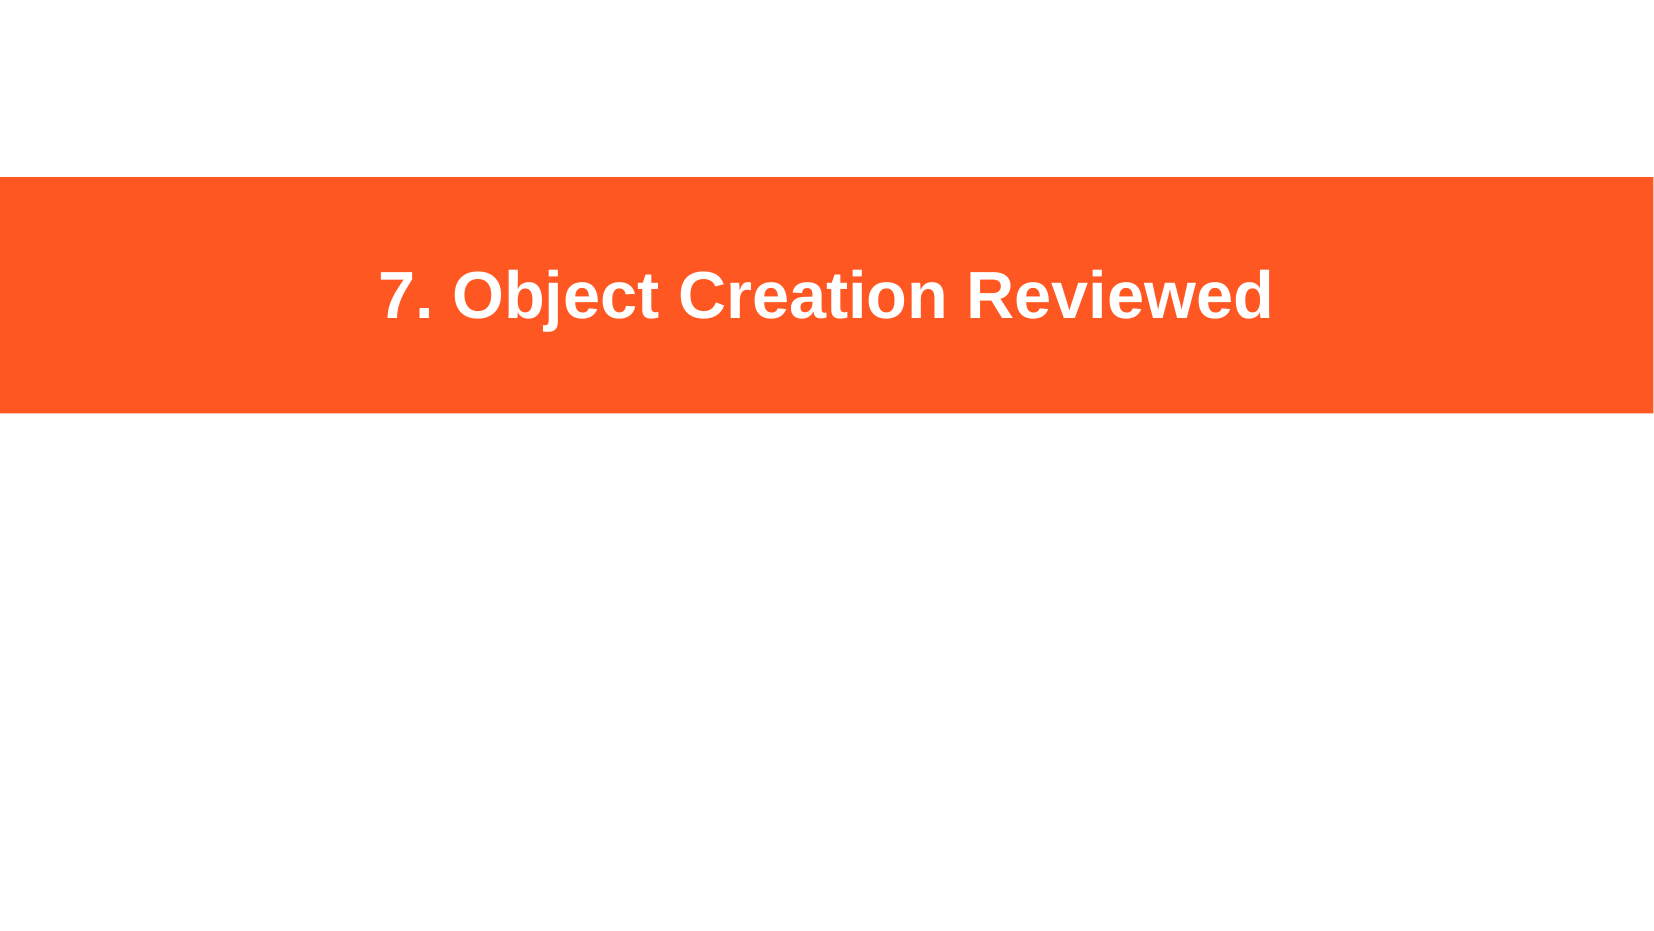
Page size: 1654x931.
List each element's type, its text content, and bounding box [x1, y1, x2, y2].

title 7. Object Creation Reviewed [0, 177, 1654, 414]
